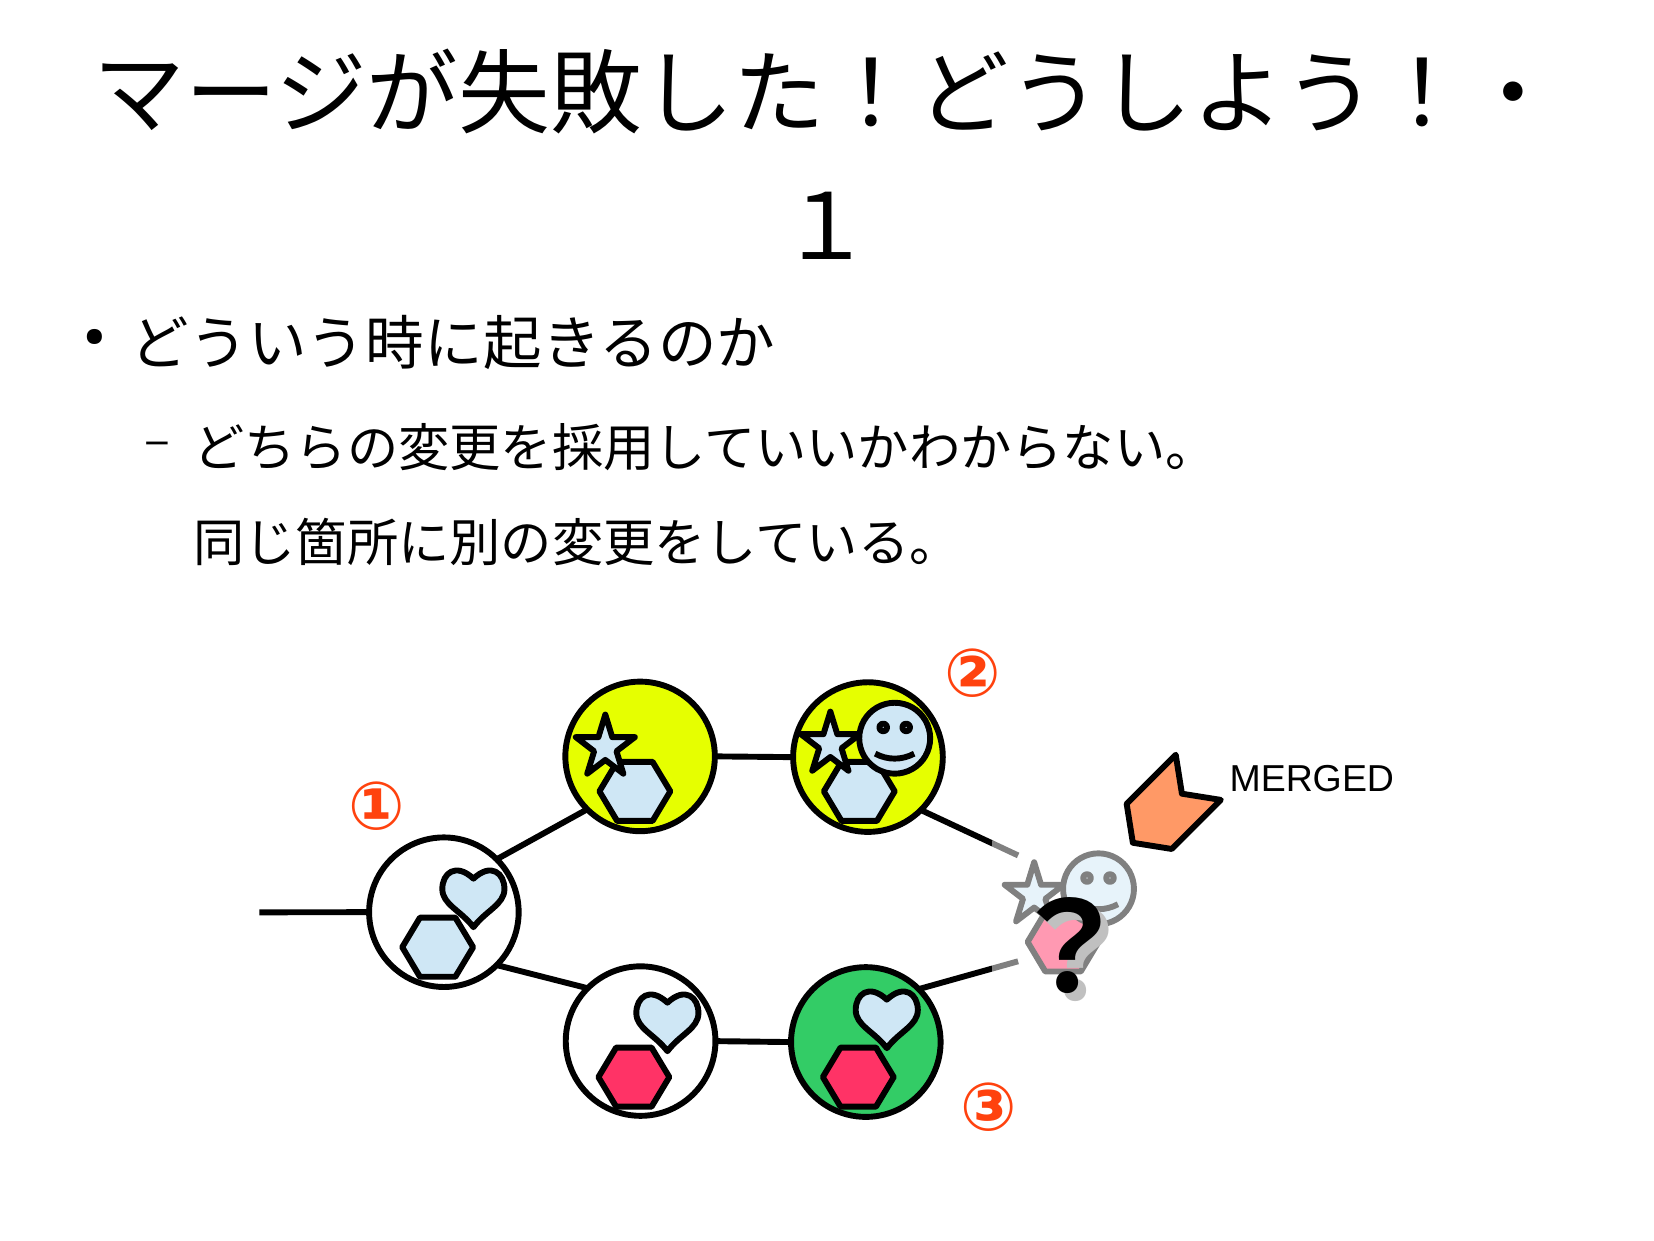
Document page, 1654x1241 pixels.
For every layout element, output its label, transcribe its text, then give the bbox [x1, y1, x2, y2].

text_box [793, 682, 943, 832]
text_box [442, 870, 505, 928]
text_box ② [930, 628, 1027, 711]
title マージが失敗した！どうしよう！・１ [82, 49, 1571, 257]
text_box [636, 994, 699, 1052]
text_box [598, 1047, 670, 1107]
text_box ？ [992, 840, 1148, 981]
text_box [402, 917, 474, 977]
text_box [791, 967, 941, 1117]
list どういう時に起きるのか どちらの変更を採用していいかわからない。 同じ箇所に別の変更をしている。 [68, 296, 1524, 579]
text_box ③ [945, 1062, 1043, 1145]
text_box MERGED [1214, 750, 1421, 807]
text_box [565, 681, 715, 832]
text_box ① [333, 761, 431, 844]
text_box [1126, 754, 1221, 849]
